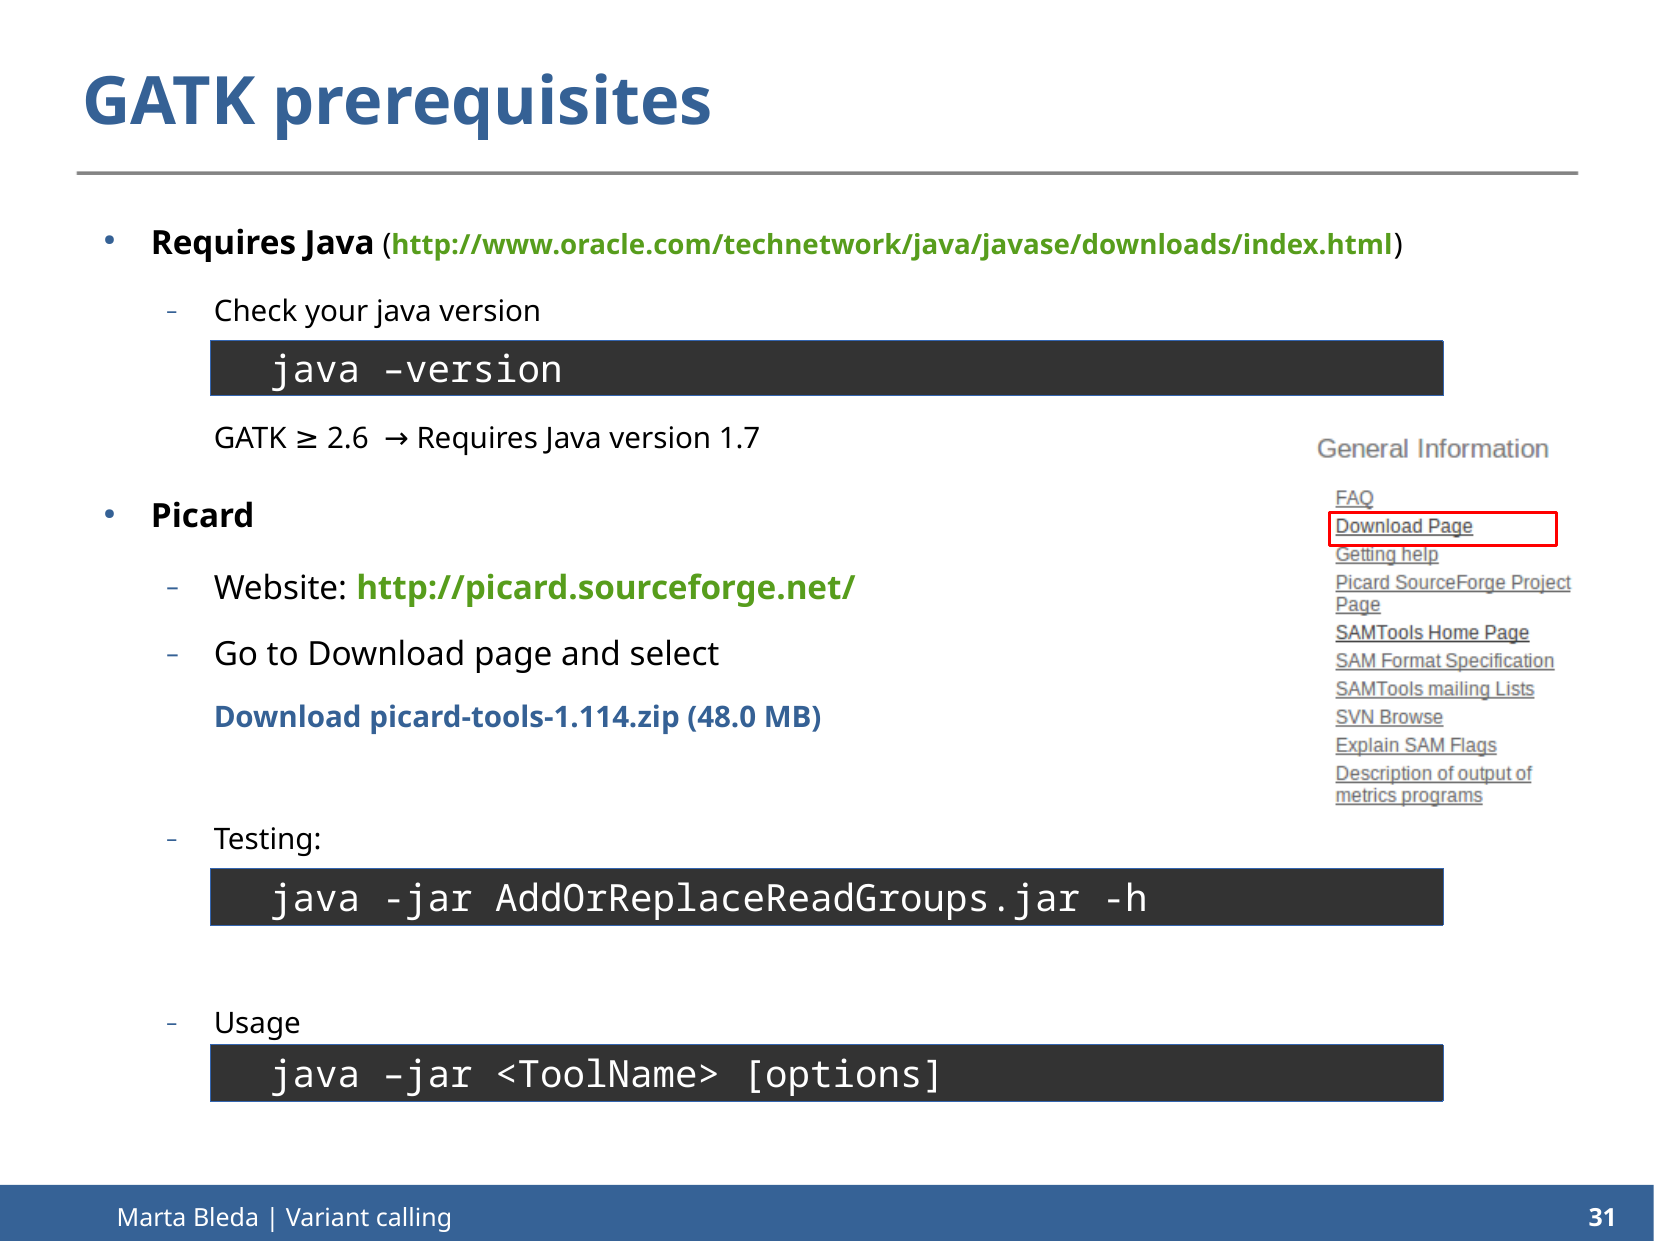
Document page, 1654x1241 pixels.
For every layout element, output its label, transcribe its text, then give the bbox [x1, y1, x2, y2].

picture [74, 170, 1580, 175]
text_box java –version [210, 340, 1444, 396]
text_box java –jar <ToolName> [options] [210, 1044, 1444, 1102]
picture [1292, 425, 1613, 821]
text_box java -jar AddOrReplaceReadGroups.jar -h [210, 868, 1444, 926]
list Requires Java (http://www.oracle.com/technetwork/java/javase/downloads/index.html) Check your java version GATK ≥ 2.6 → Requires Java version 1.7 Picard Website: http://picard.sourceforge.net/ Go to Download page and select Download picard-tools-1.114.zip (48.0 MB) Testing: Usage [87, 218, 1632, 1053]
title GATK prerequisites [82, 49, 1571, 148]
